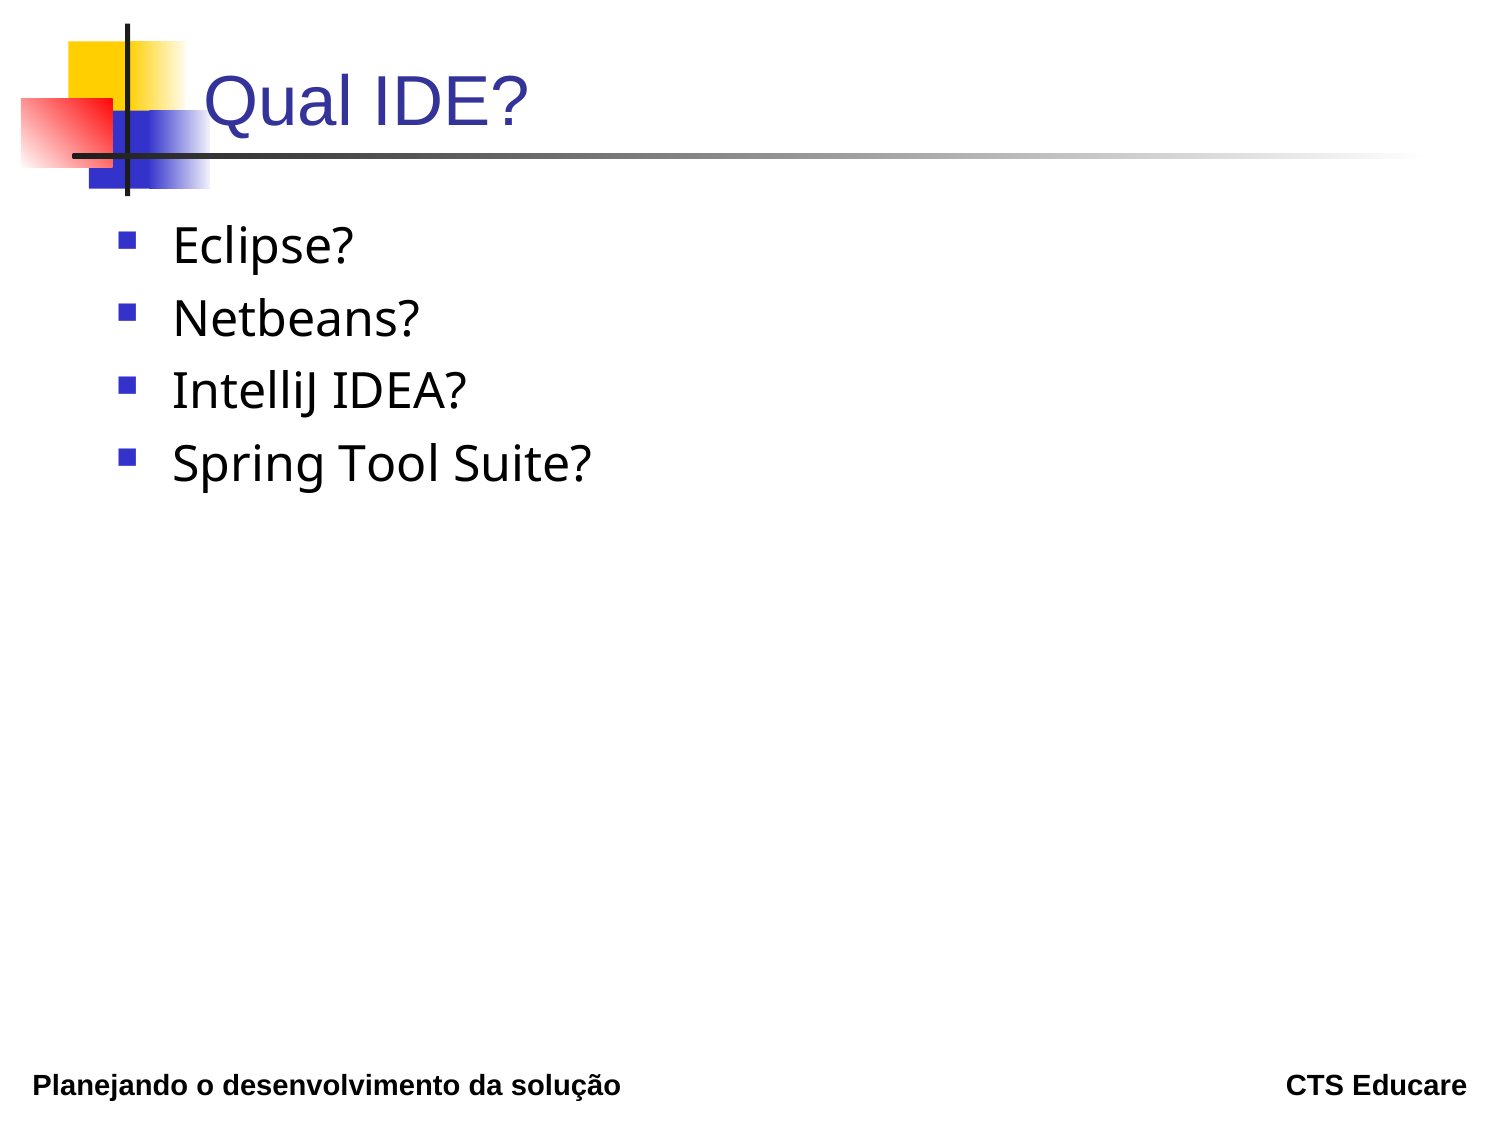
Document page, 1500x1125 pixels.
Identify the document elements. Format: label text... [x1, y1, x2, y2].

list Eclipse? Netbeans? IntelliJ IDEA? Spring Tool Suite? [100, 206, 1447, 1024]
title Qual IDE? [188, 46, 1468, 149]
